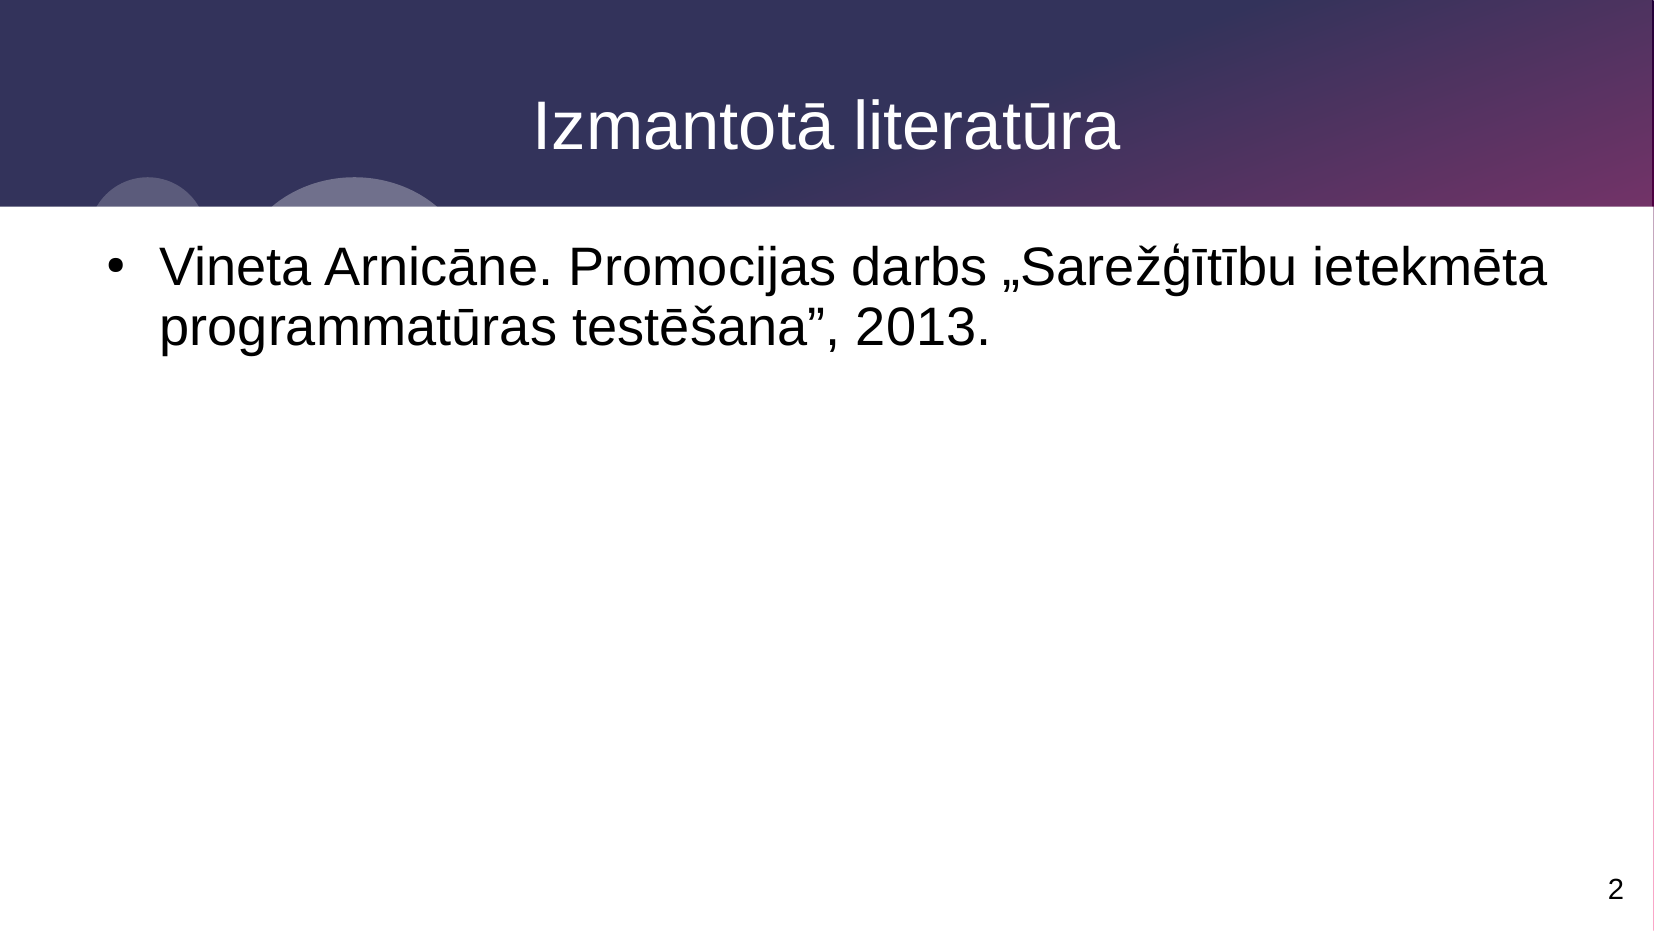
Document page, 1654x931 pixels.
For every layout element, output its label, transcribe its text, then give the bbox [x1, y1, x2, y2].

title Izmantotā literatūra [88, 44, 1565, 207]
list Vineta Arnicāne. Promocijas darbs „Sarežģītību ietekmēta programmatūras testēšana”, 2013. [88, 236, 1565, 827]
